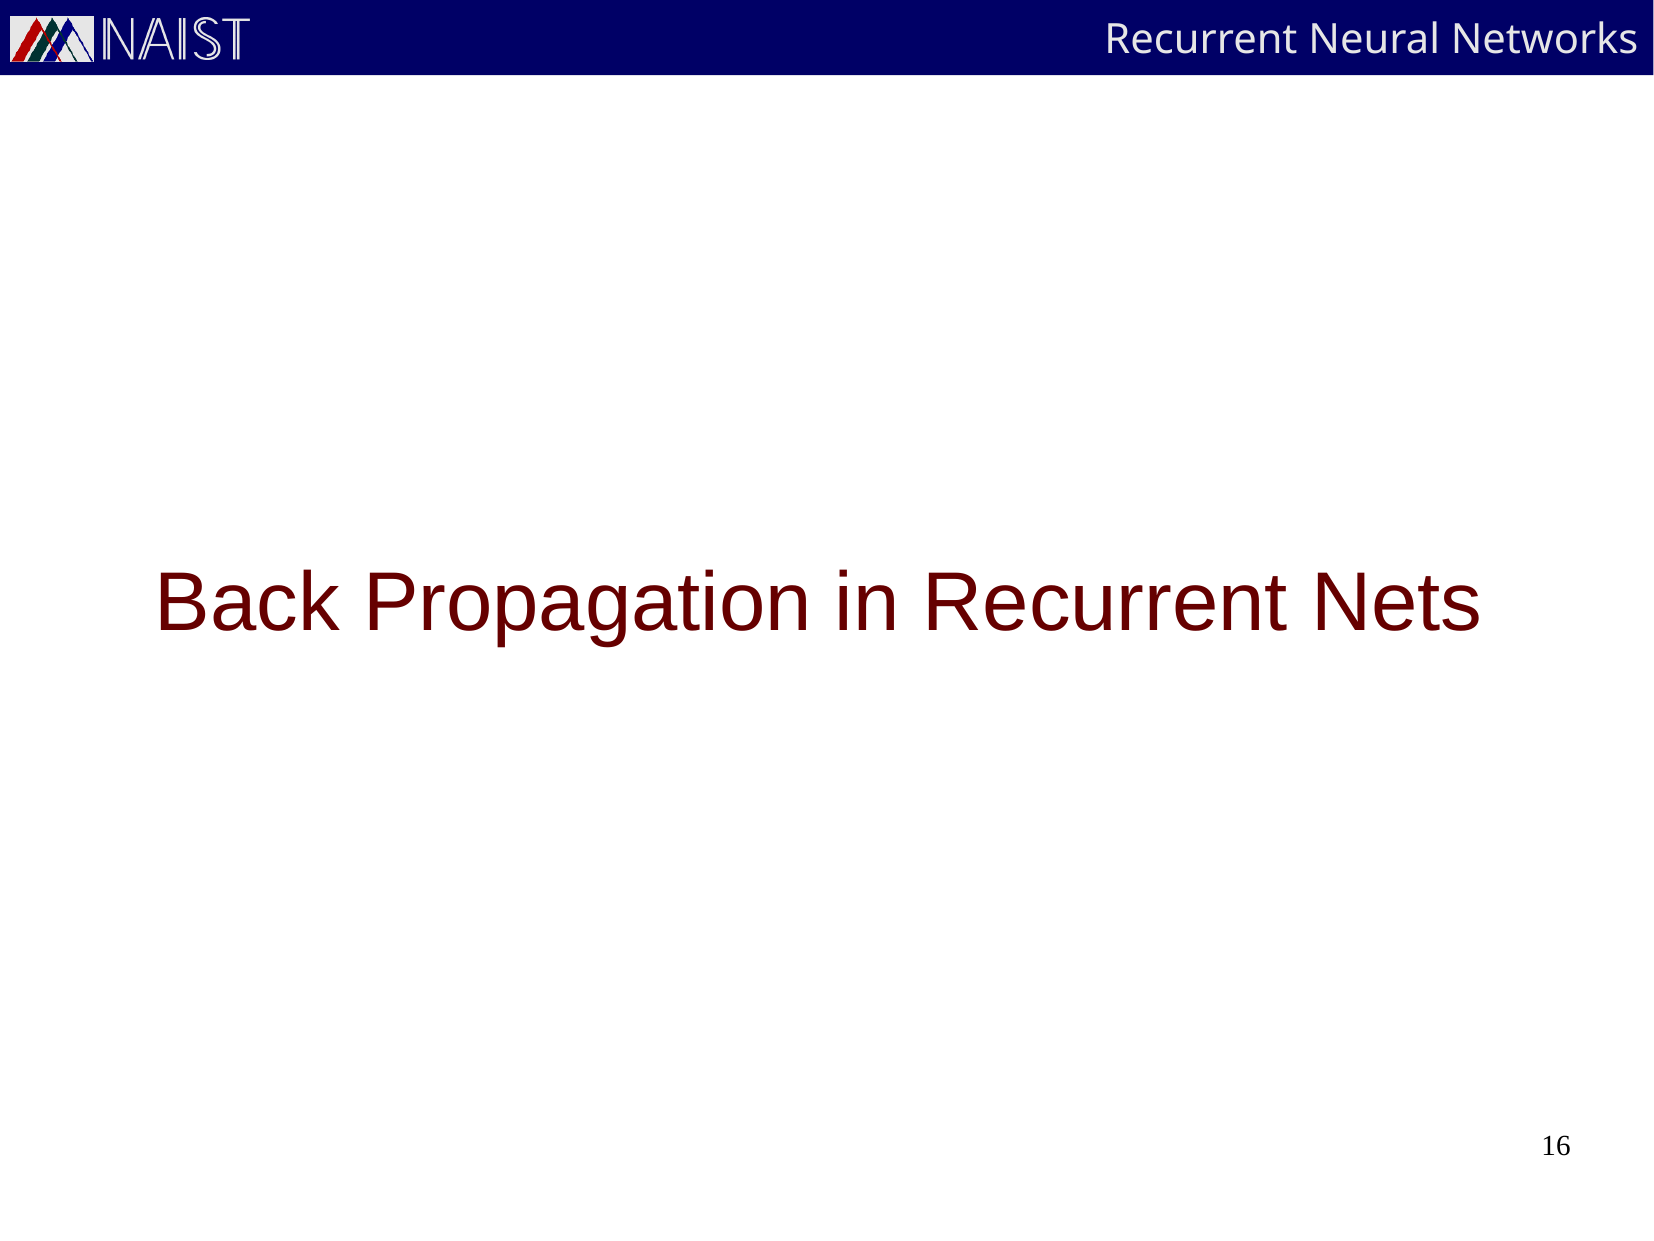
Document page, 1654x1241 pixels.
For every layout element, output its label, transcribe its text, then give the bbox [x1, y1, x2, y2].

title Back Propagation in Recurrent Nets [75, 506, 1564, 698]
picture [102, 17, 251, 60]
picture [10, 16, 94, 62]
